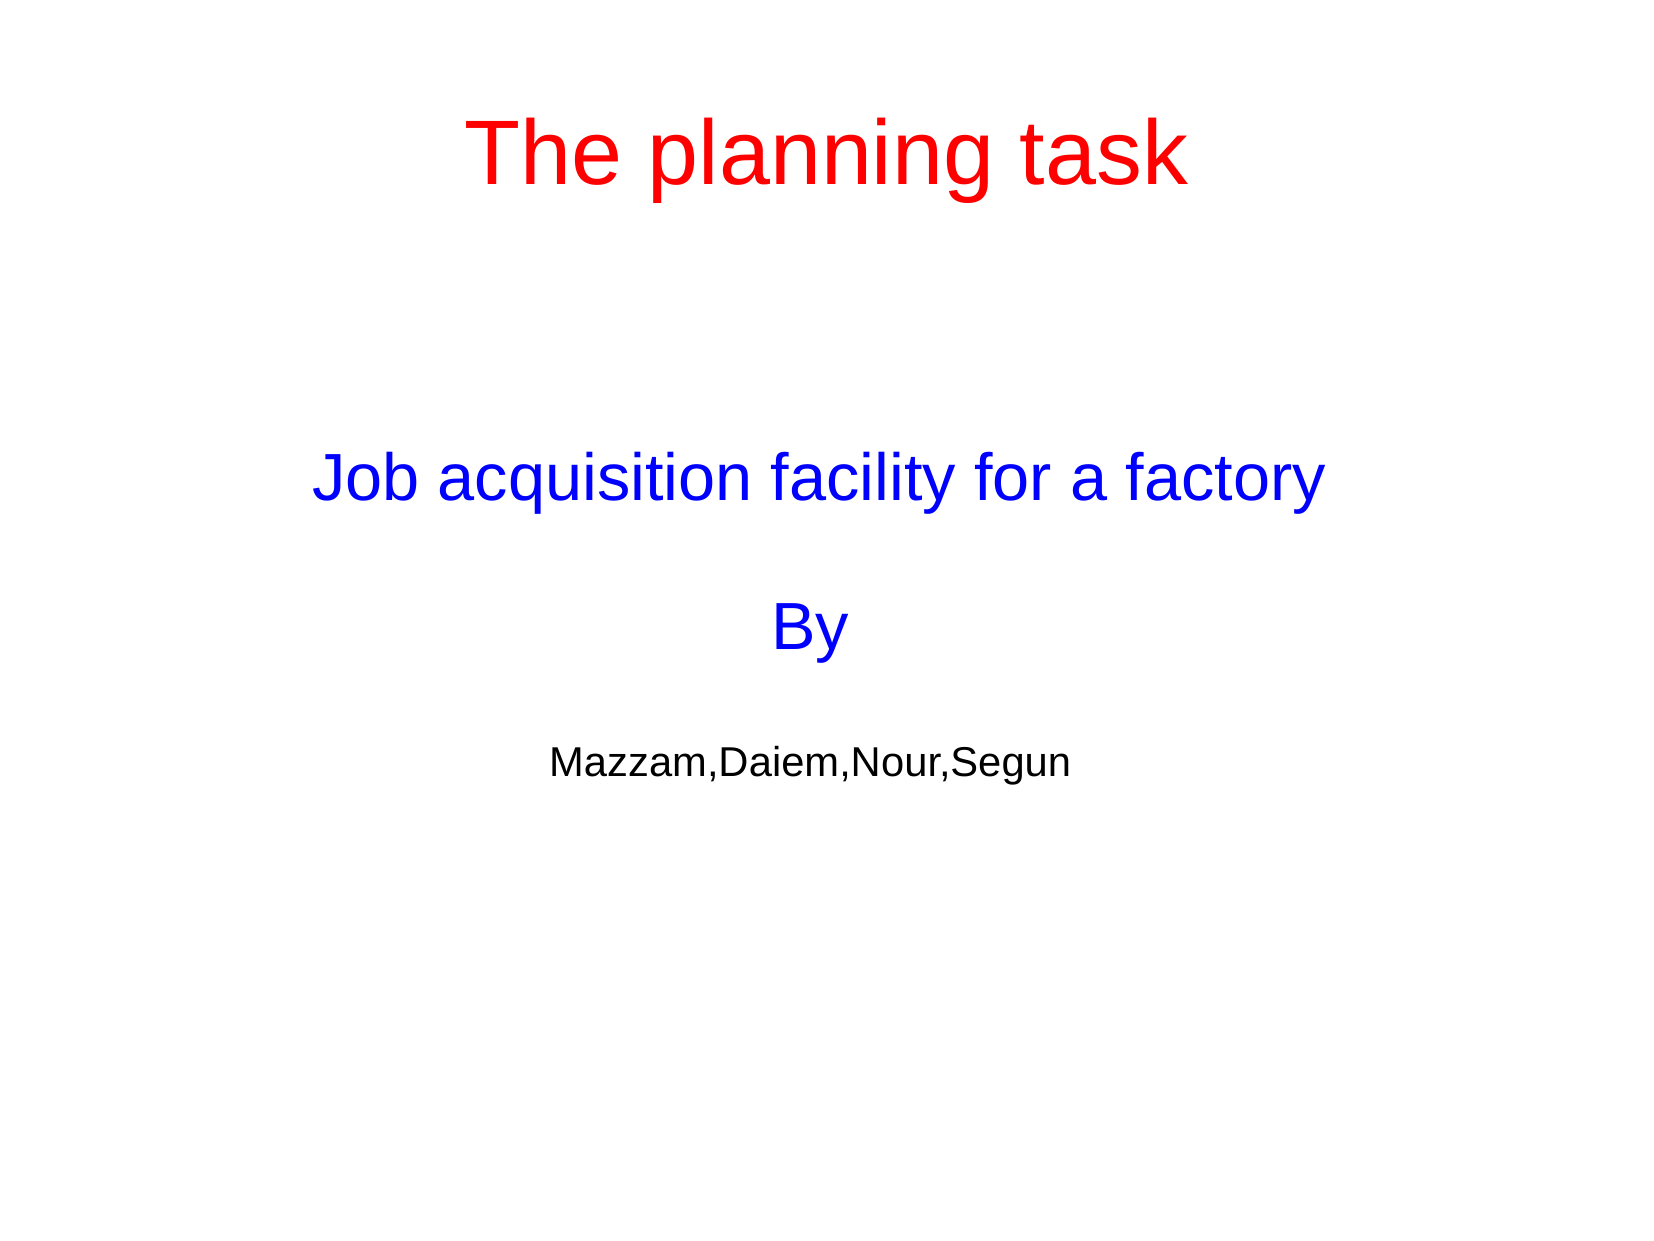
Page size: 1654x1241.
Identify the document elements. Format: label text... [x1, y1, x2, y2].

subtitle Job acquisition facility for a factory By Mazzam,Daiem,Nour,Segun [82, 290, 1538, 1010]
title The planning task [82, 49, 1571, 257]
